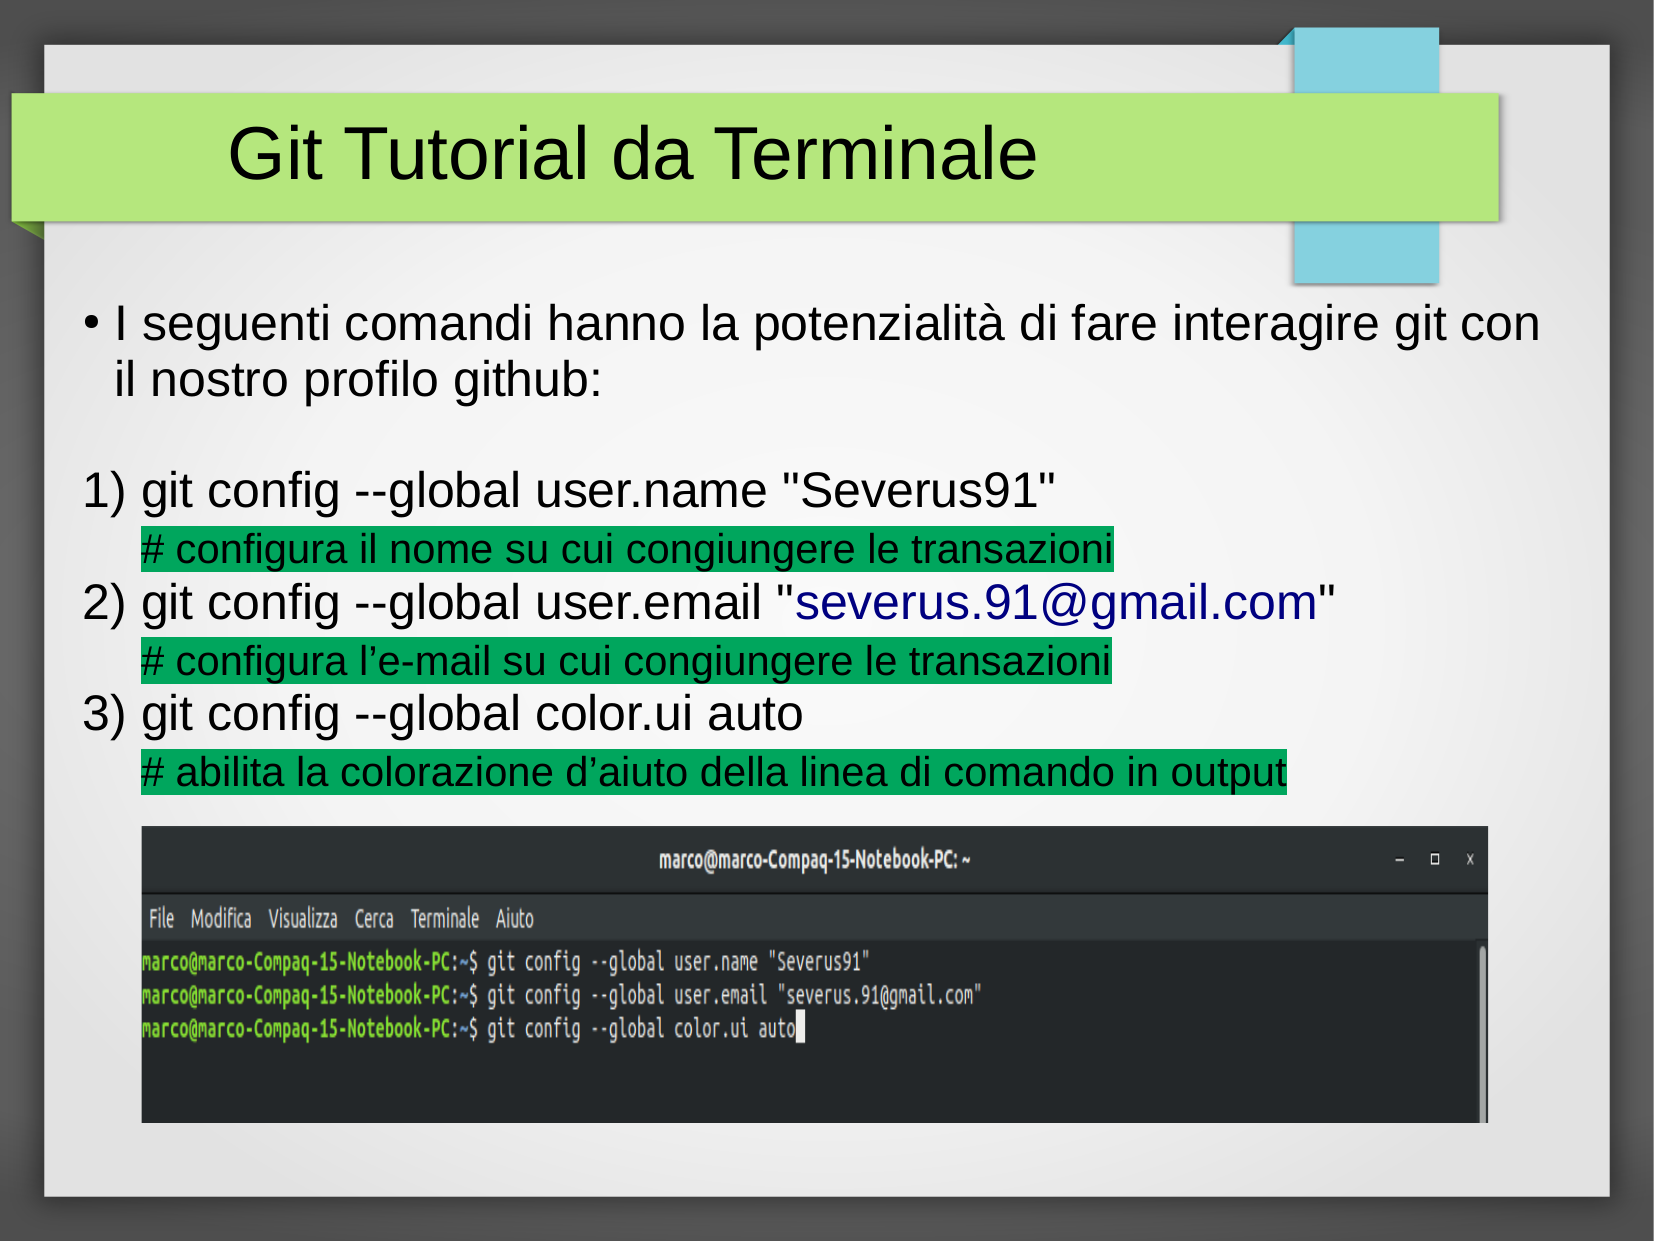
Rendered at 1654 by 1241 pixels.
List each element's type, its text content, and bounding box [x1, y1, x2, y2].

title Git Tutorial da Terminale [82, 94, 1264, 213]
picture [0, 0, 1654, 1241]
subtitle I seguenti comandi hanno la potenzialità di fare interagire git con il nostro profilo github: git config --global user.name "Severus91" # configura il nome su cui congiungere le transazioni git config --global user.email "severus.91@gmail.com" # configura l’e-mail su cui congiungere le transazioni git config --global color.ui auto # abilita la colorazione d’aiuto della linea di comando in output [82, 295, 1571, 1015]
